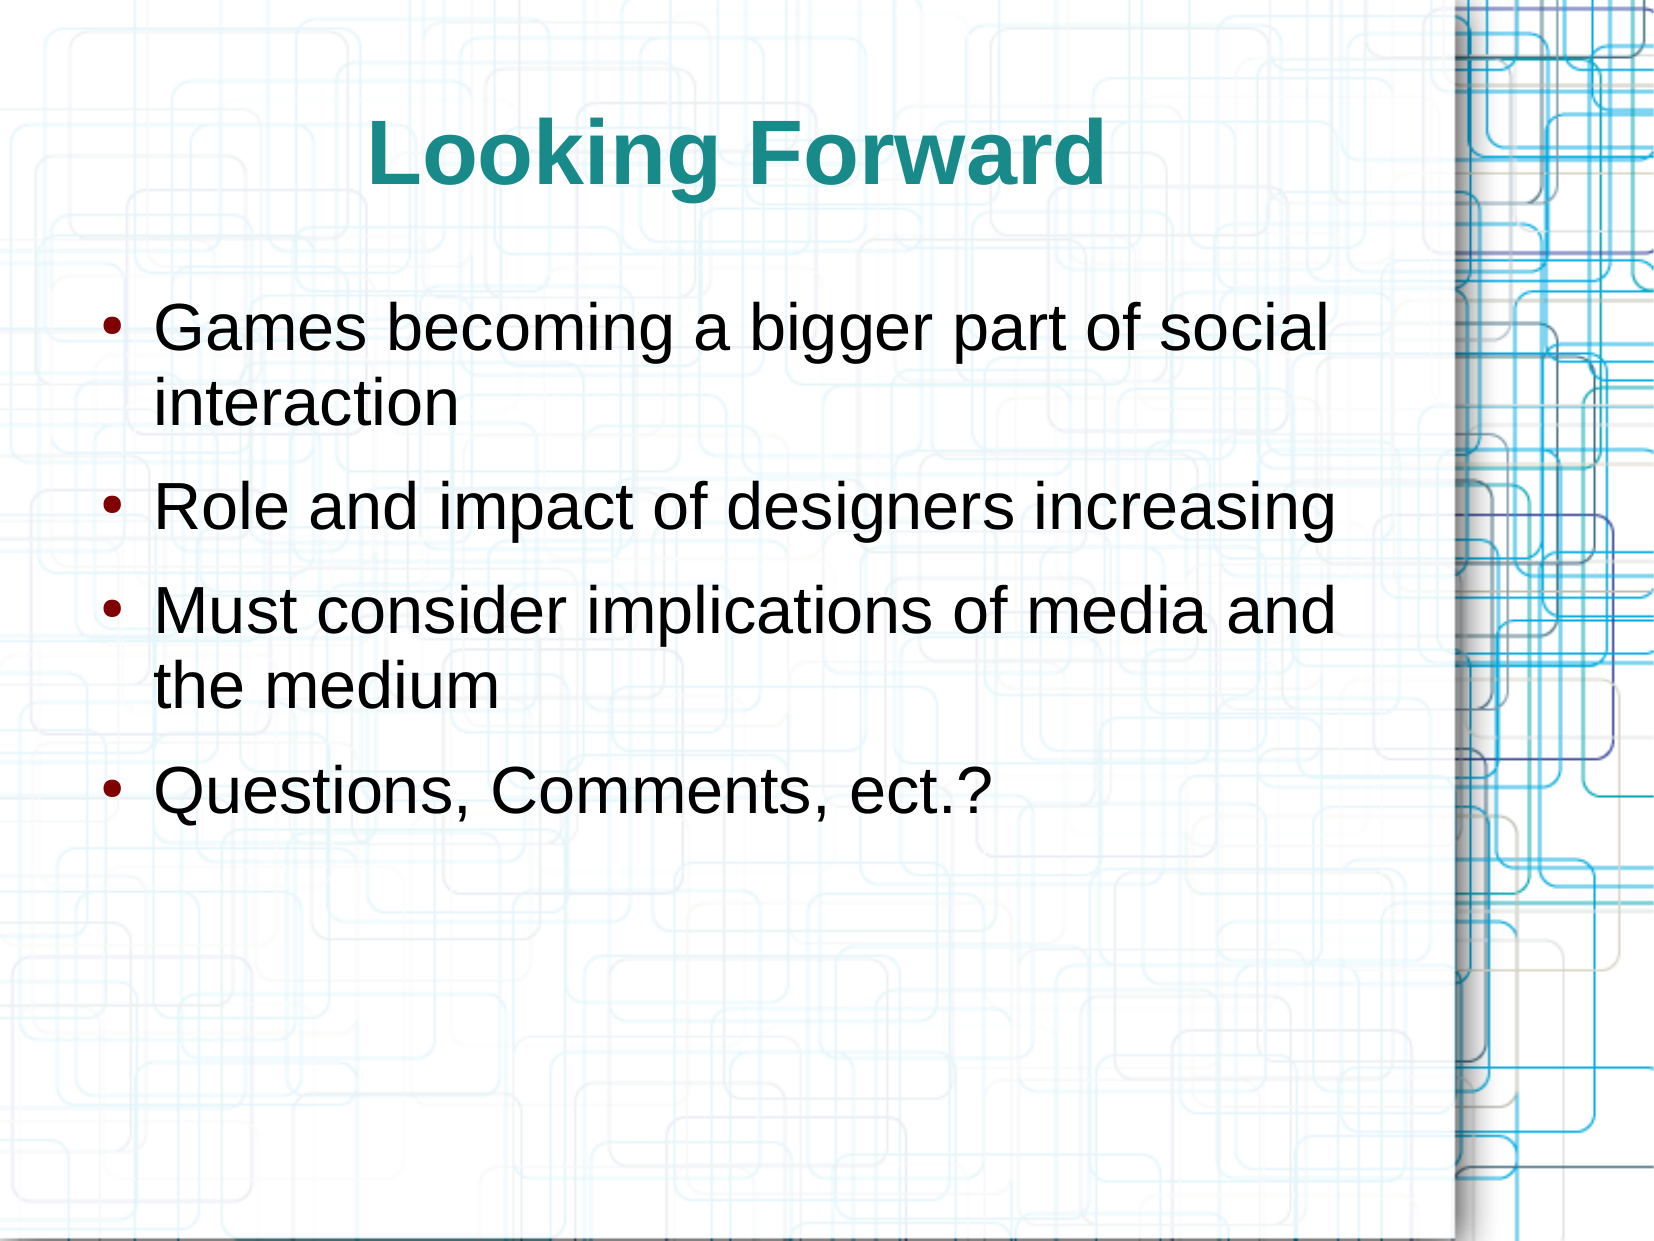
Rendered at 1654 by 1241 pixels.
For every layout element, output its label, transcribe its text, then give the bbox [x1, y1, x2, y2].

list Games becoming a bigger part of social interaction Role and impact of designers increasing Must consider implications of media and the medium Questions, Comments, ect.? [82, 290, 1418, 1109]
picture [0, 0, 1654, 1241]
title Looking Forward [59, 49, 1418, 257]
